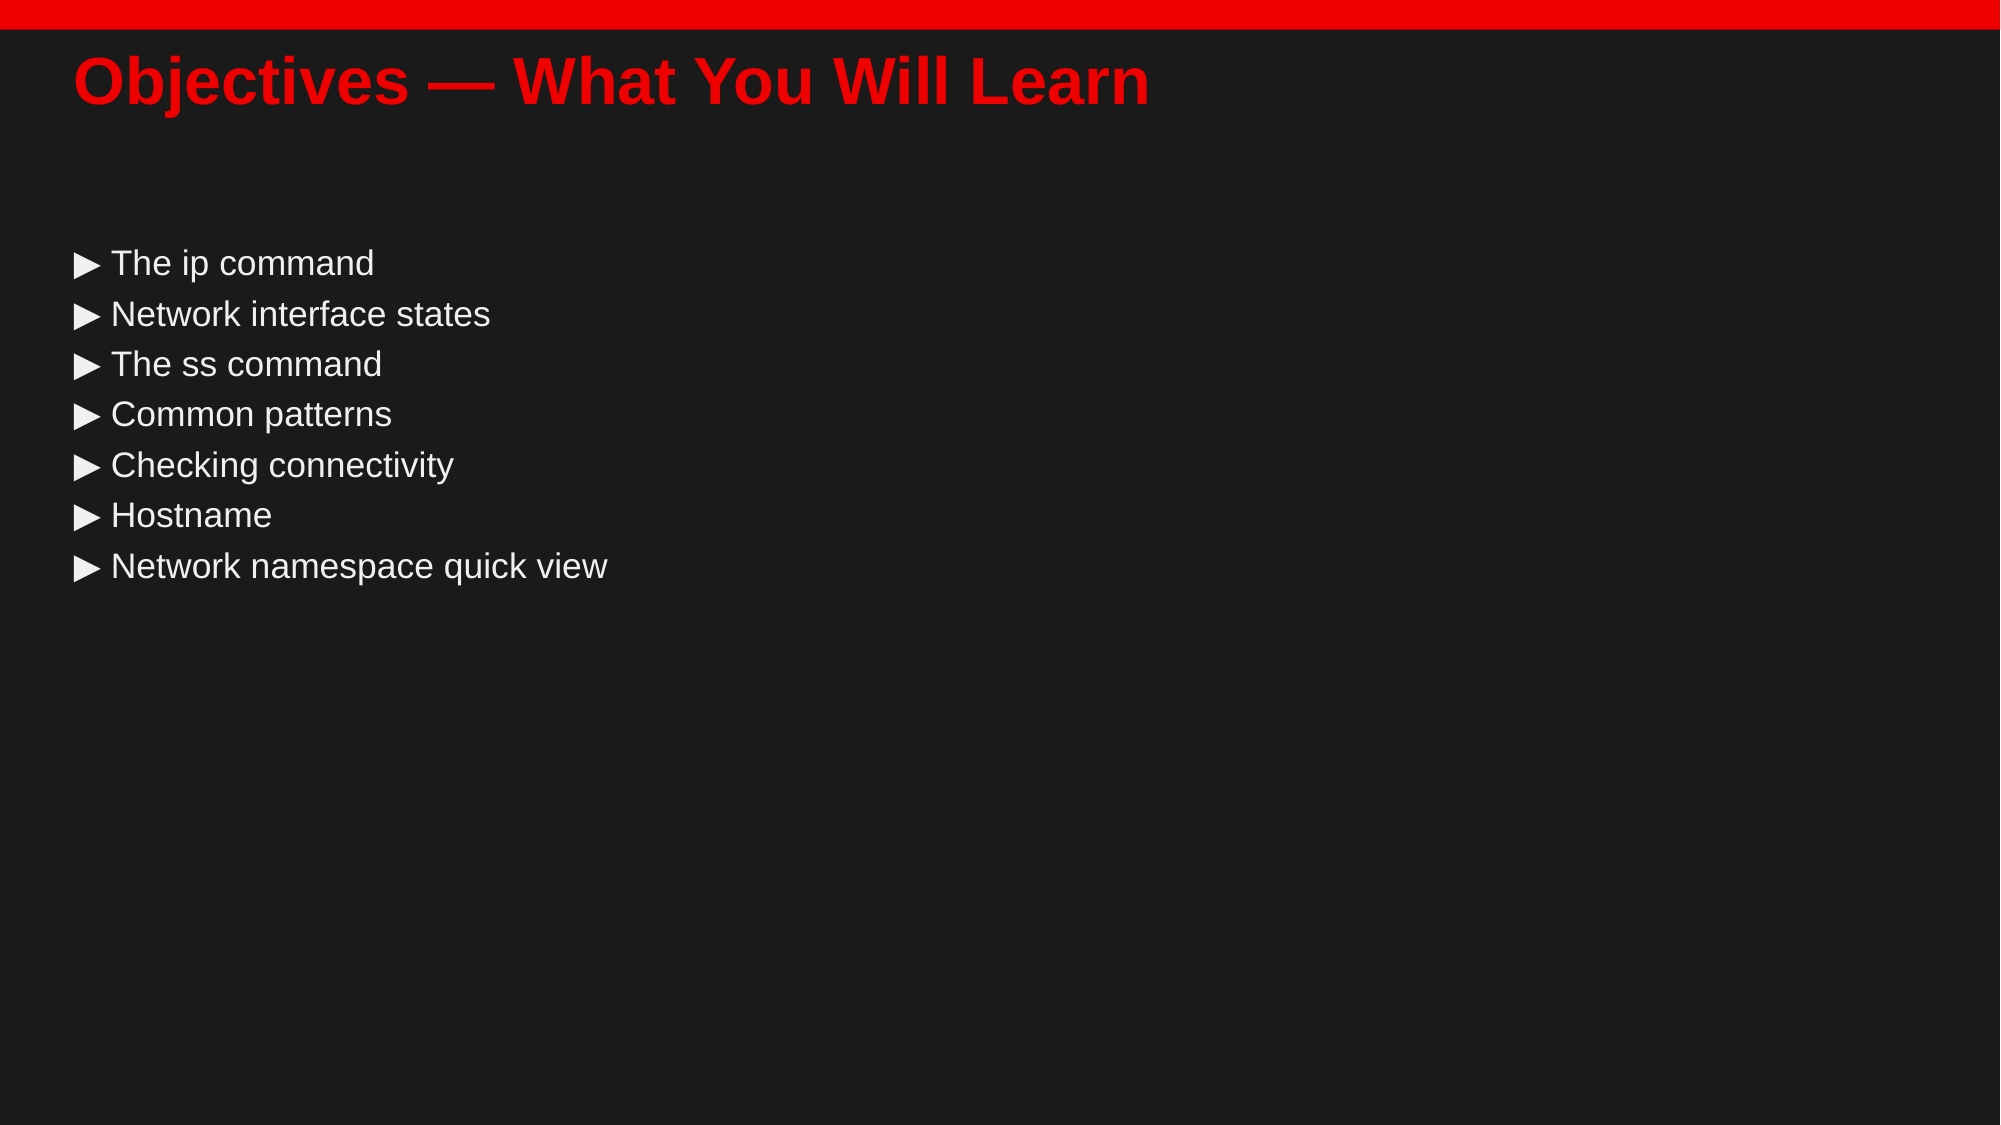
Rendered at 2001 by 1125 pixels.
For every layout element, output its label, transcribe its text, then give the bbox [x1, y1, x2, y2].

text_box ▶ The ip command ▶ Network interface states ▶ The ss command ▶ Common patterns ▶ Checking connectivity ▶ Hostname ▶ Network namespace quick view [59, 236, 1942, 1037]
text_box [0, 0, 2001, 30]
text_box Objectives — What You Will Learn [59, 36, 1942, 208]
